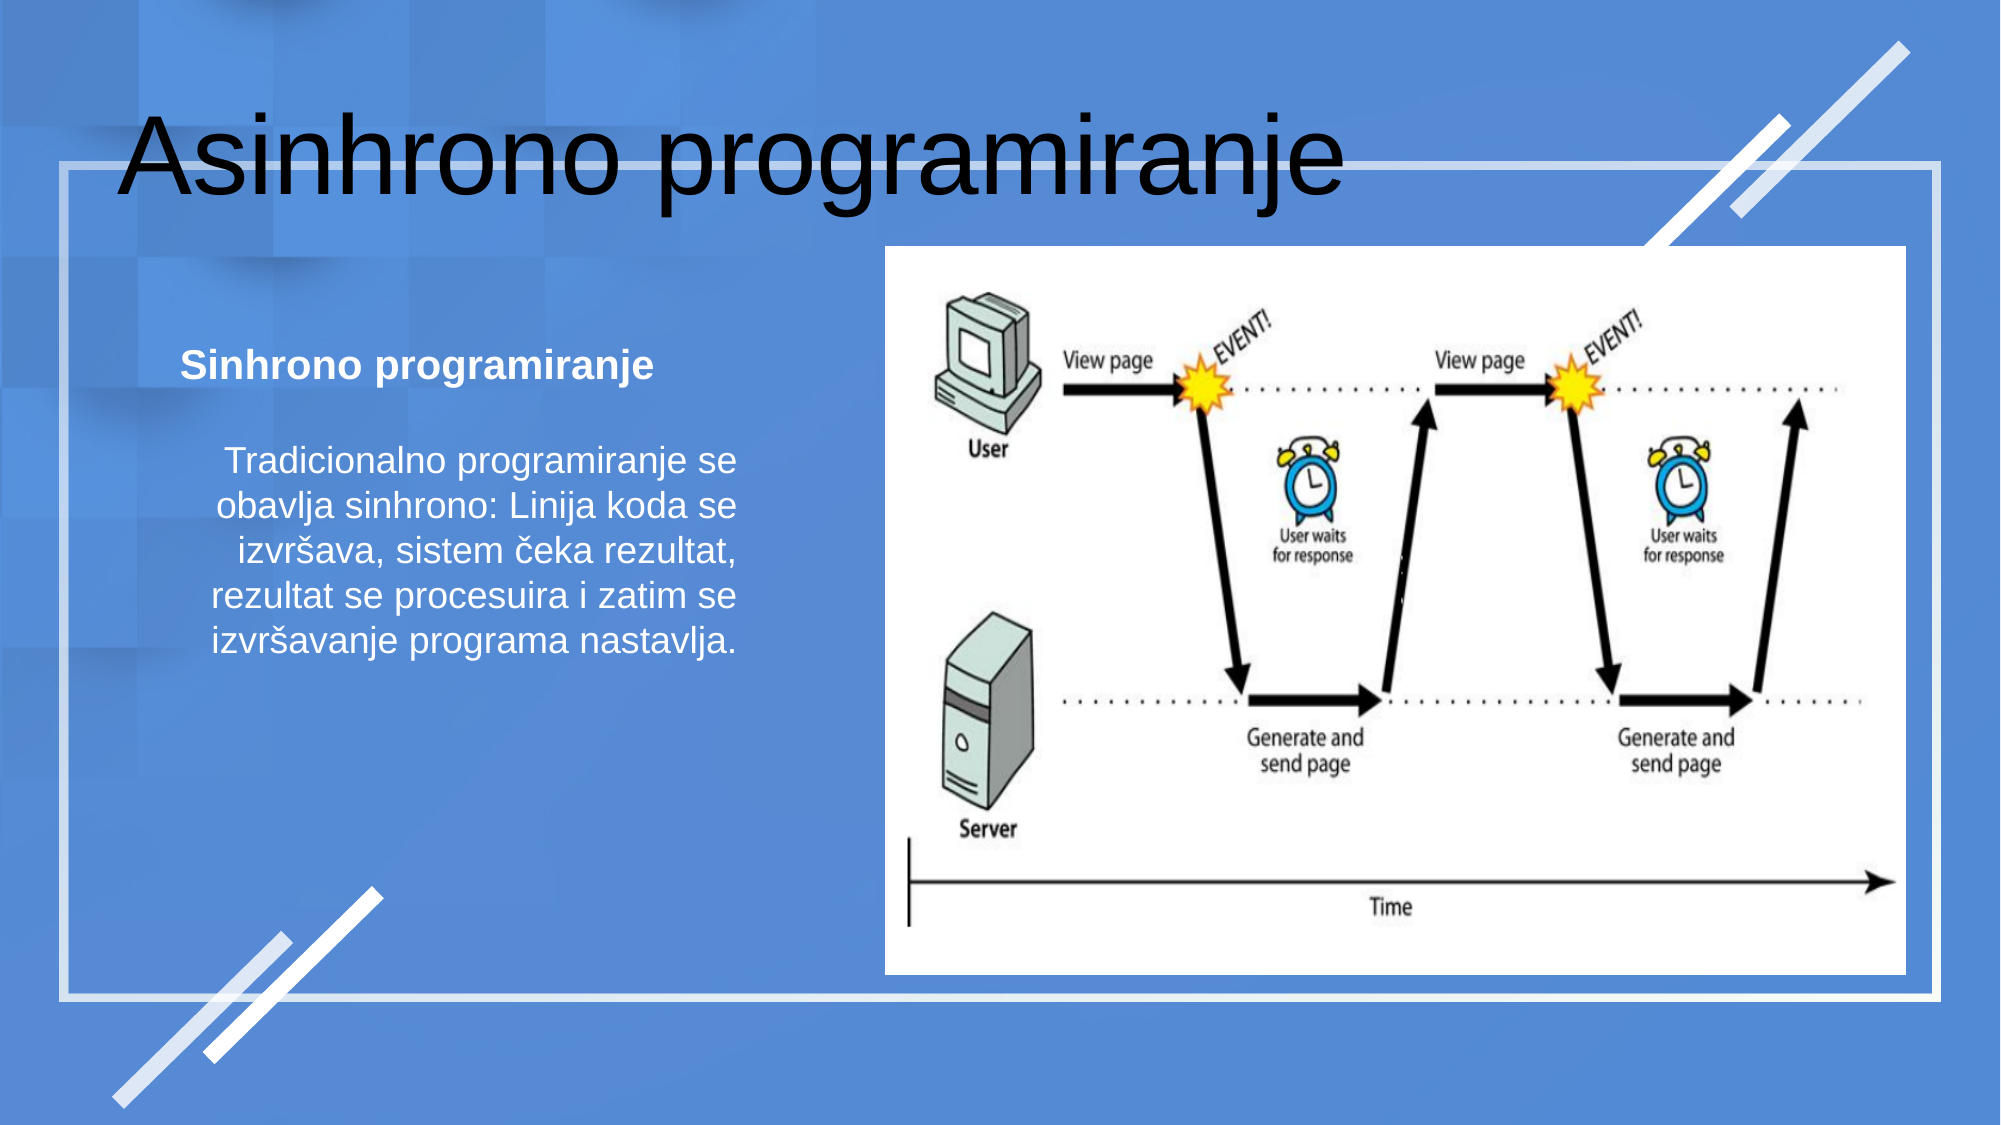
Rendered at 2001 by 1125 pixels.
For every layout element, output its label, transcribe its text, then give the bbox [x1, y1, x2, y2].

text_box Sinhrono programiranje [164, 329, 753, 395]
text_box Tradicionalno programiranje se obavlja sinhrono: Linija koda se izvršava, sistem čeka rezultat, rezultat se procesuira i zatim se izvršavanje programa nastavlja. [164, 428, 753, 669]
picture [0, 0, 2001, 1125]
text_box Asinhrono programiranje [102, 74, 1411, 225]
text_box [59, 40, 1941, 1109]
